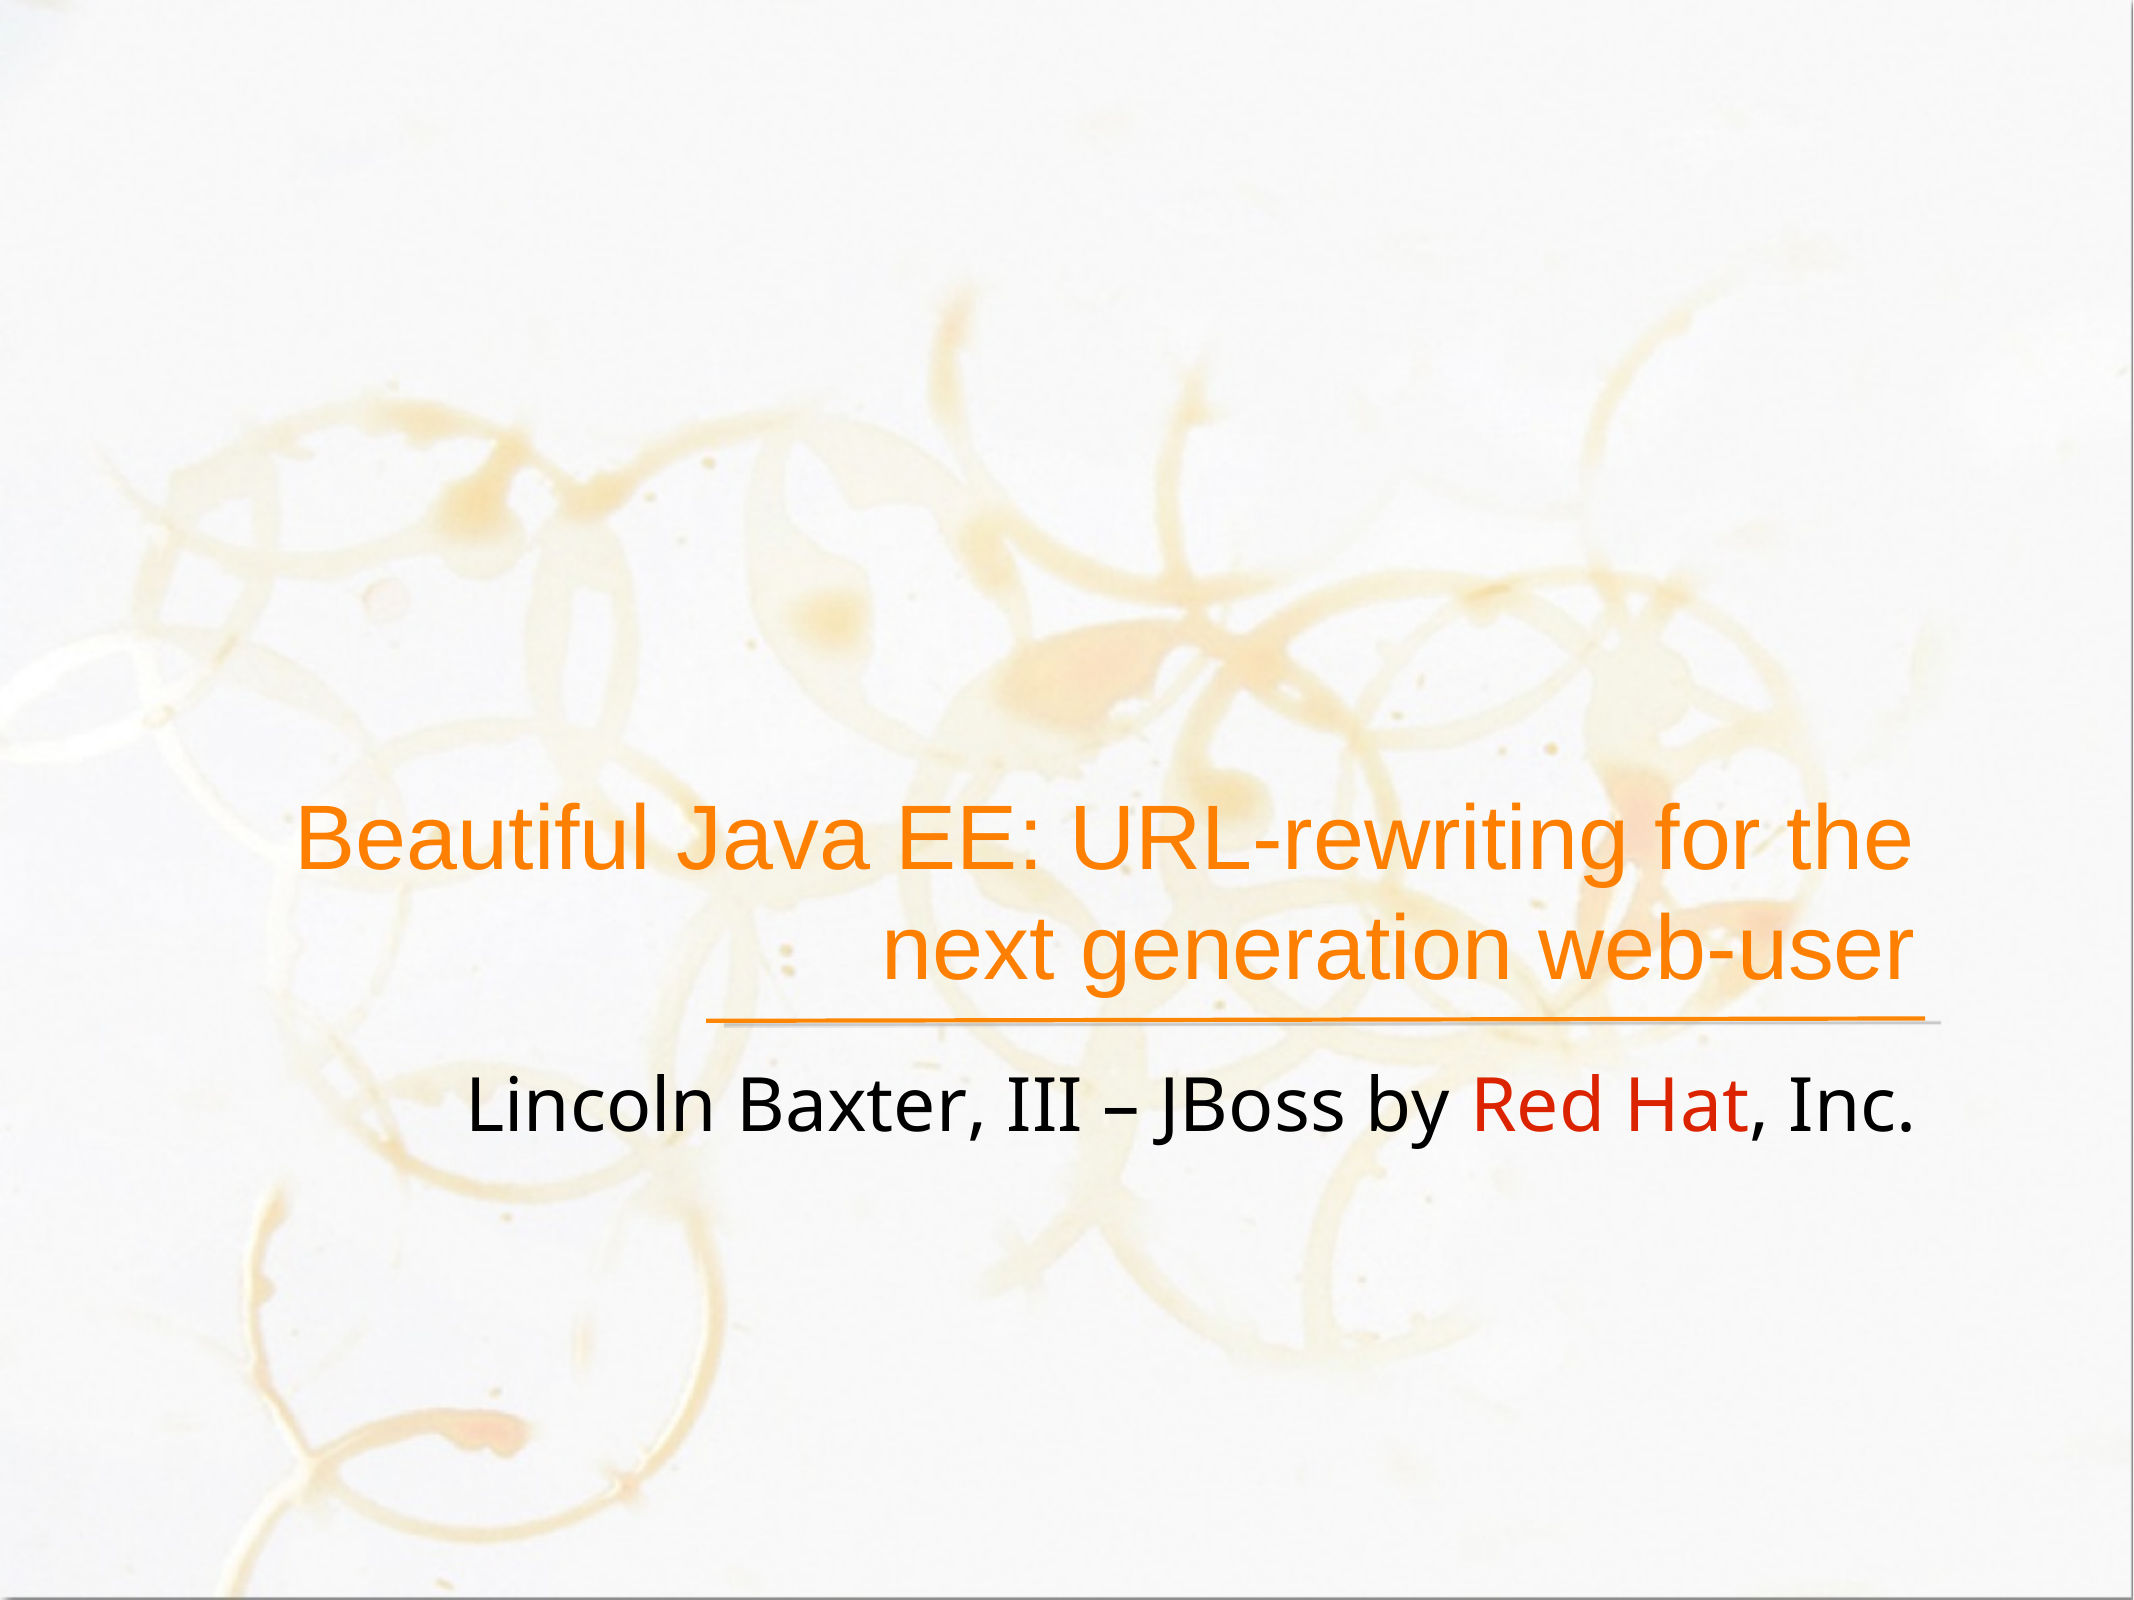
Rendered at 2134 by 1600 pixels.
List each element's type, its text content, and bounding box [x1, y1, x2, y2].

title Beautiful Java EE: URL-rewriting for the next generation web-user [208, 448, 1925, 1007]
list Lincoln Baxter, III – JBoss by Red Hat, Inc. [208, 1047, 1925, 1234]
picture [0, 0, 2134, 1600]
